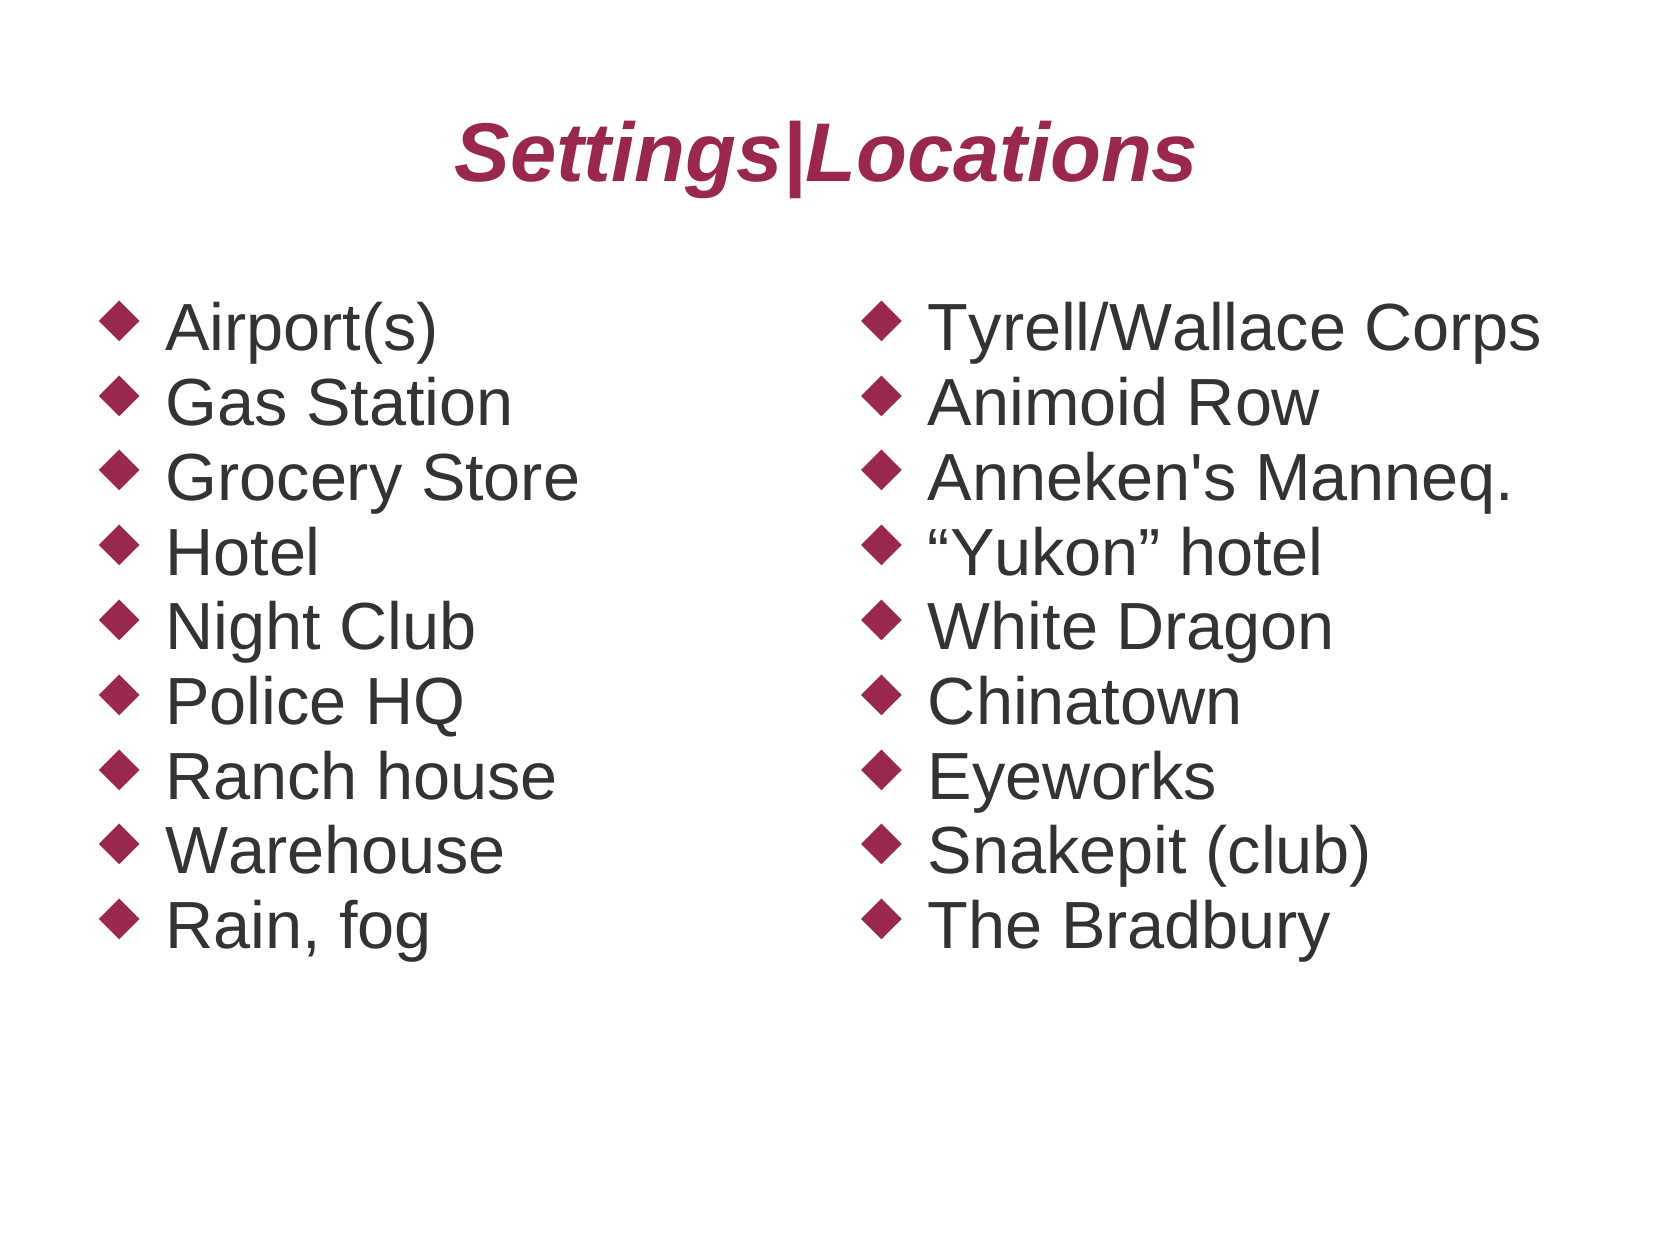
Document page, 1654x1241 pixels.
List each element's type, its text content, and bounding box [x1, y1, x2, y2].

list Tyrell/Wallace Corps Animoid Row Anneken's Manneq. “Yukon” hotel White Dragon Chinatown Eyeworks Snakepit (club) The Bradbury [845, 290, 1572, 1200]
title Settings|Locations [82, 49, 1571, 257]
list Airport(s) Gas Station Grocery Store Hotel Night Club Police HQ Ranch house Warehouse Rain, fog [82, 290, 809, 1200]
